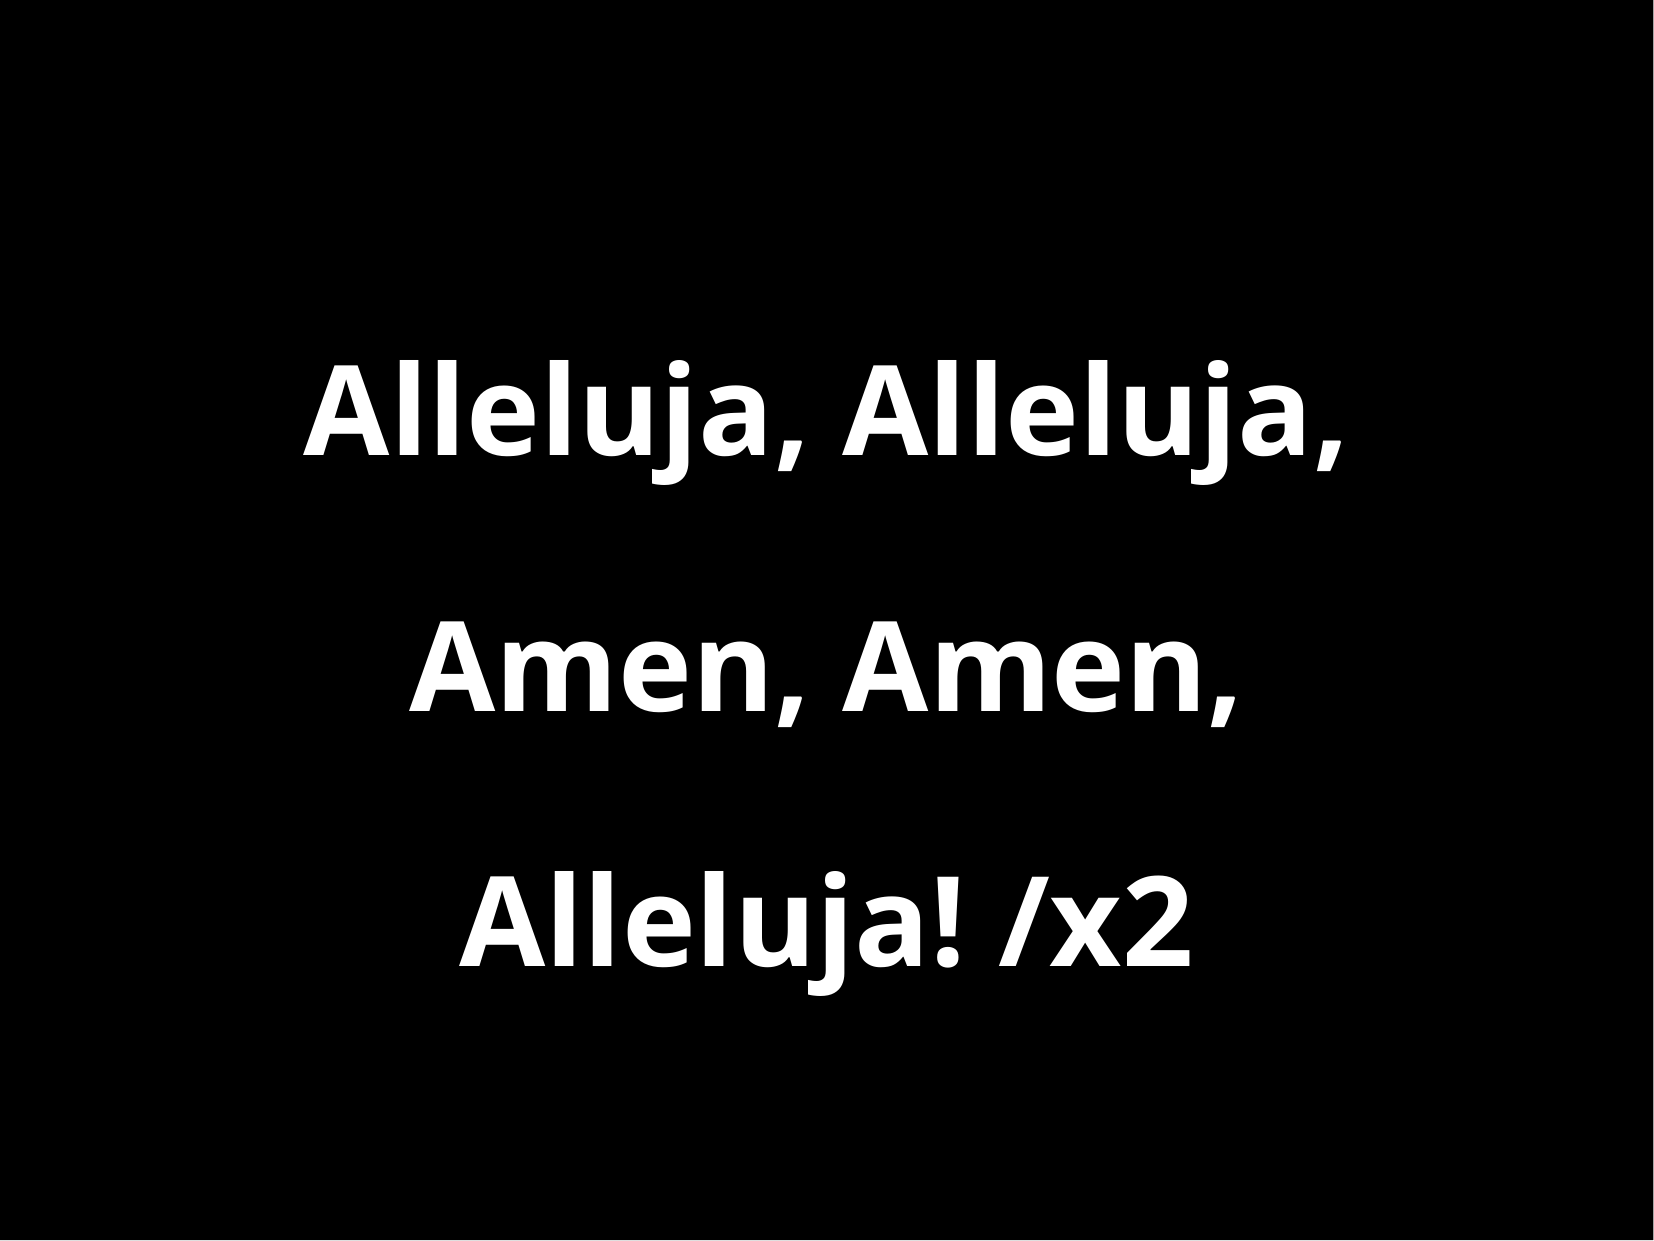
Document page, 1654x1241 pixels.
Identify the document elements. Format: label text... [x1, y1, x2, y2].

title Alleluja, Alleluja, Amen, Amen, Alleluja! /x2 [0, 0, 1654, 1241]
